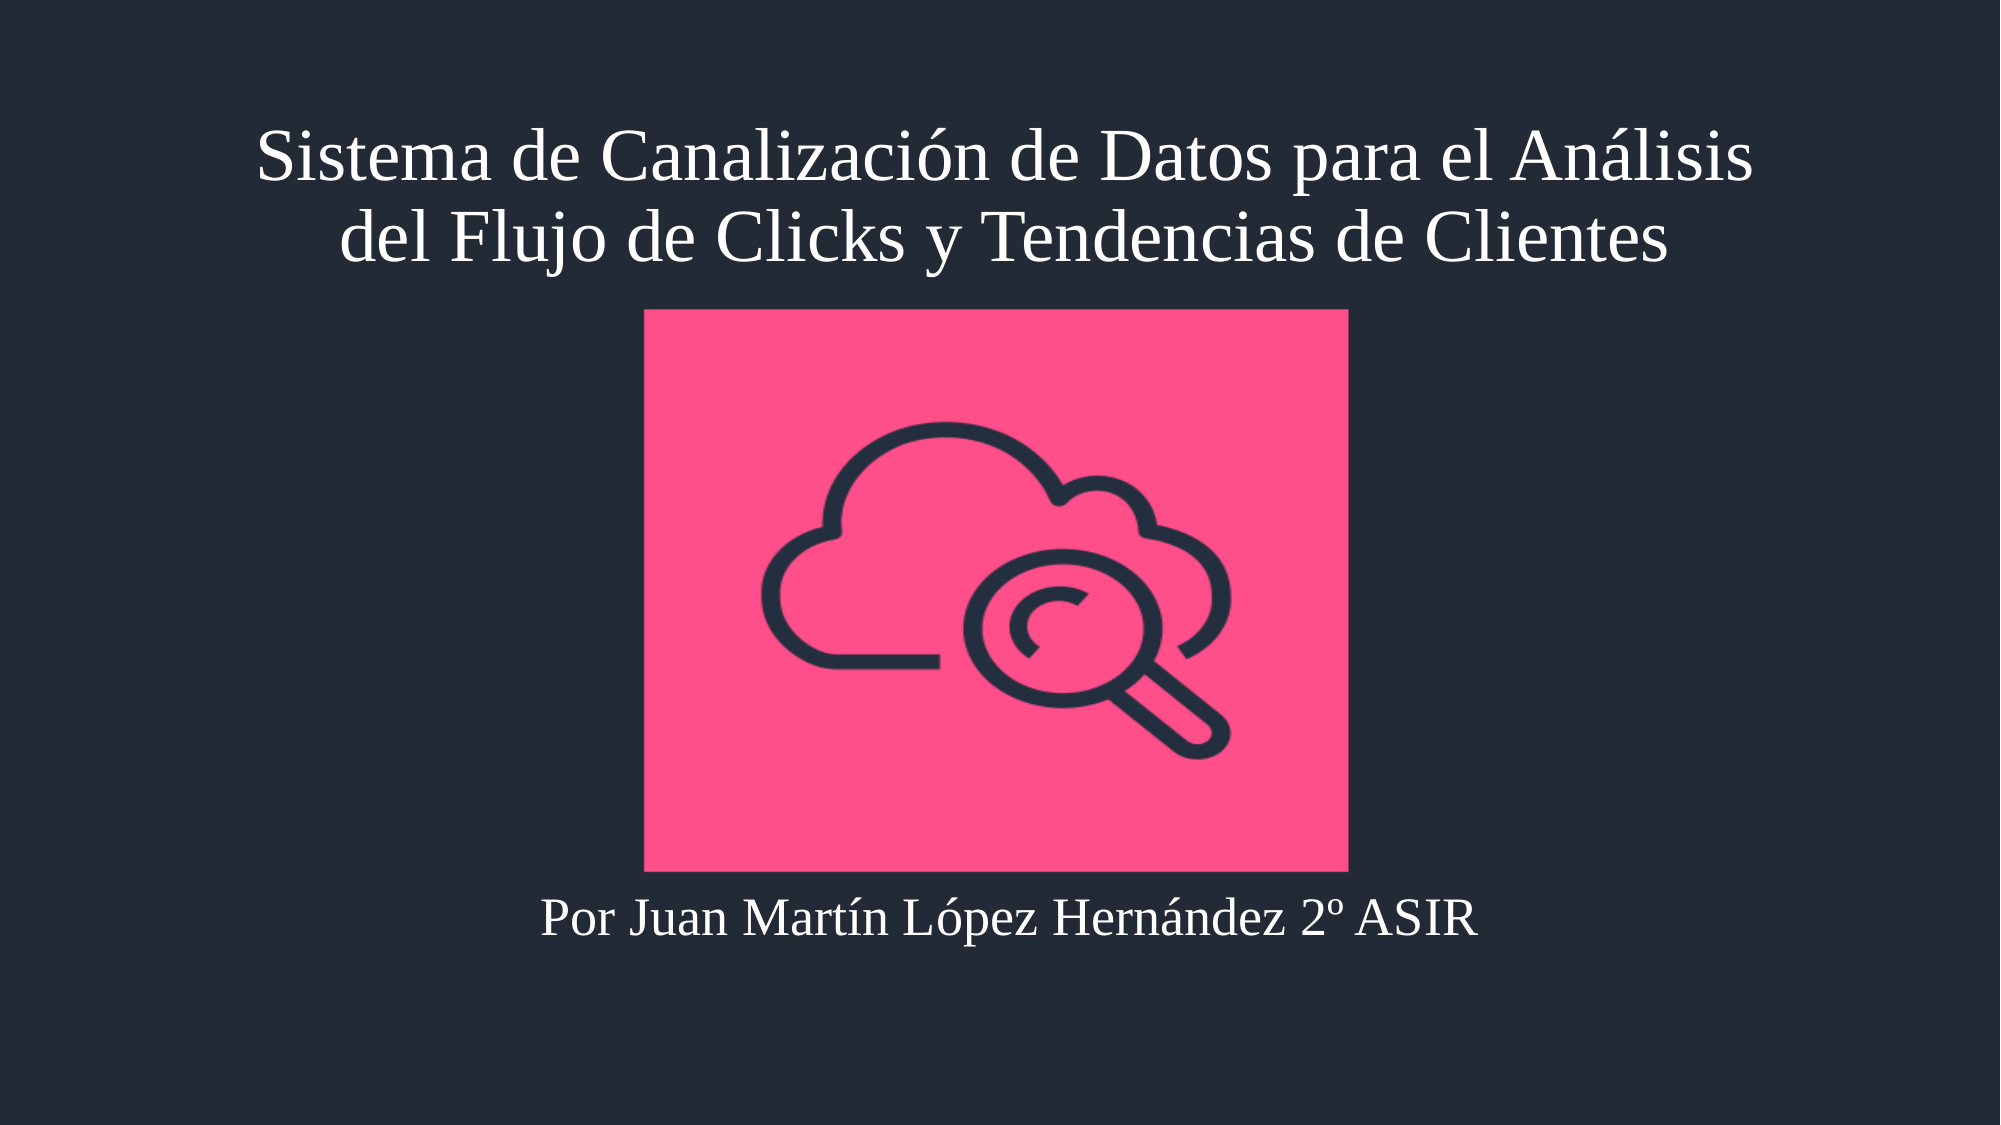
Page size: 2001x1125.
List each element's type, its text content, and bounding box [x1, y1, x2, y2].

title Sistema de Canalización de Datos para el Análisis del Flujo de Clicks y Tendencias de Clientes [234, 53, 1777, 285]
subtitle Por Juan Martín López Hernández 2º ASIR [259, 874, 1760, 1125]
picture [0, 0, 2000, 1125]
